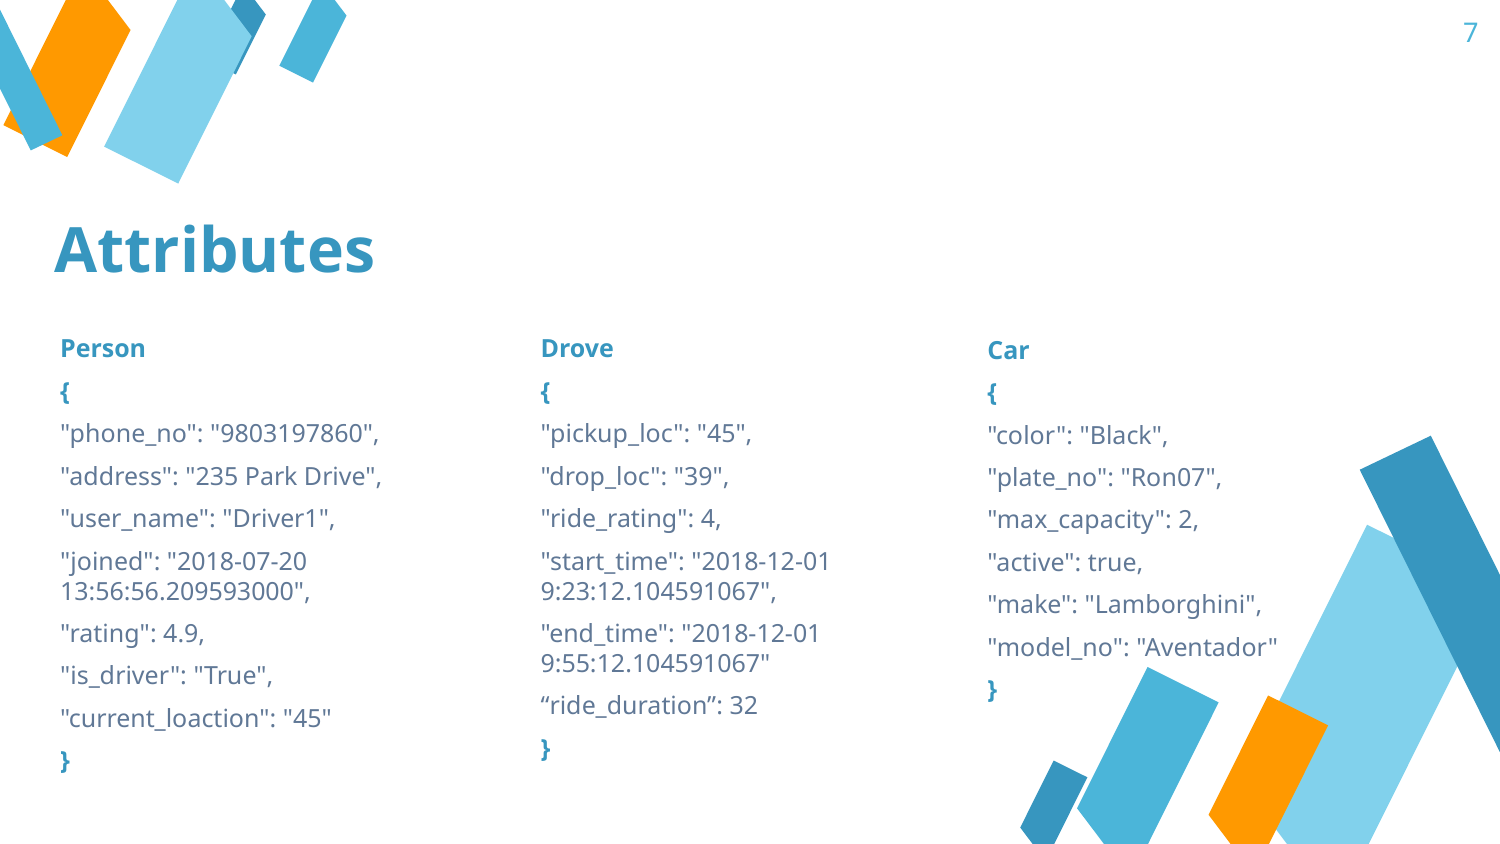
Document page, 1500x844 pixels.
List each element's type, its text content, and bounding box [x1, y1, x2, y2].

list Person { "phone_no": "9803197860", "address": "235 Park Drive", "user_name": "Driver1", "joined": "2018-07-20 13:56:56.209593000", "rating": 4.9, "is_driver": "True", "current_loaction": "45" } [45, 317, 504, 652]
title Attributes [39, 188, 985, 301]
list Car { "color": "Black", "plate_no": "Ron07", "max_capacity": 2, "active": true, "make": "Lamborghini", "model_no": "Aventador" } [972, 319, 1431, 653]
slide_number <number> [1403, 0, 1494, 65]
list Drove { "pickup_loc": "45", "drop_loc": "39", "ride_rating": 4, "start_time": "2018-12-01 9:23:12.104591067", "end_time": "2018-12-01 9:55:12.104591067" “ride_duration”: 32 } [525, 317, 985, 652]
